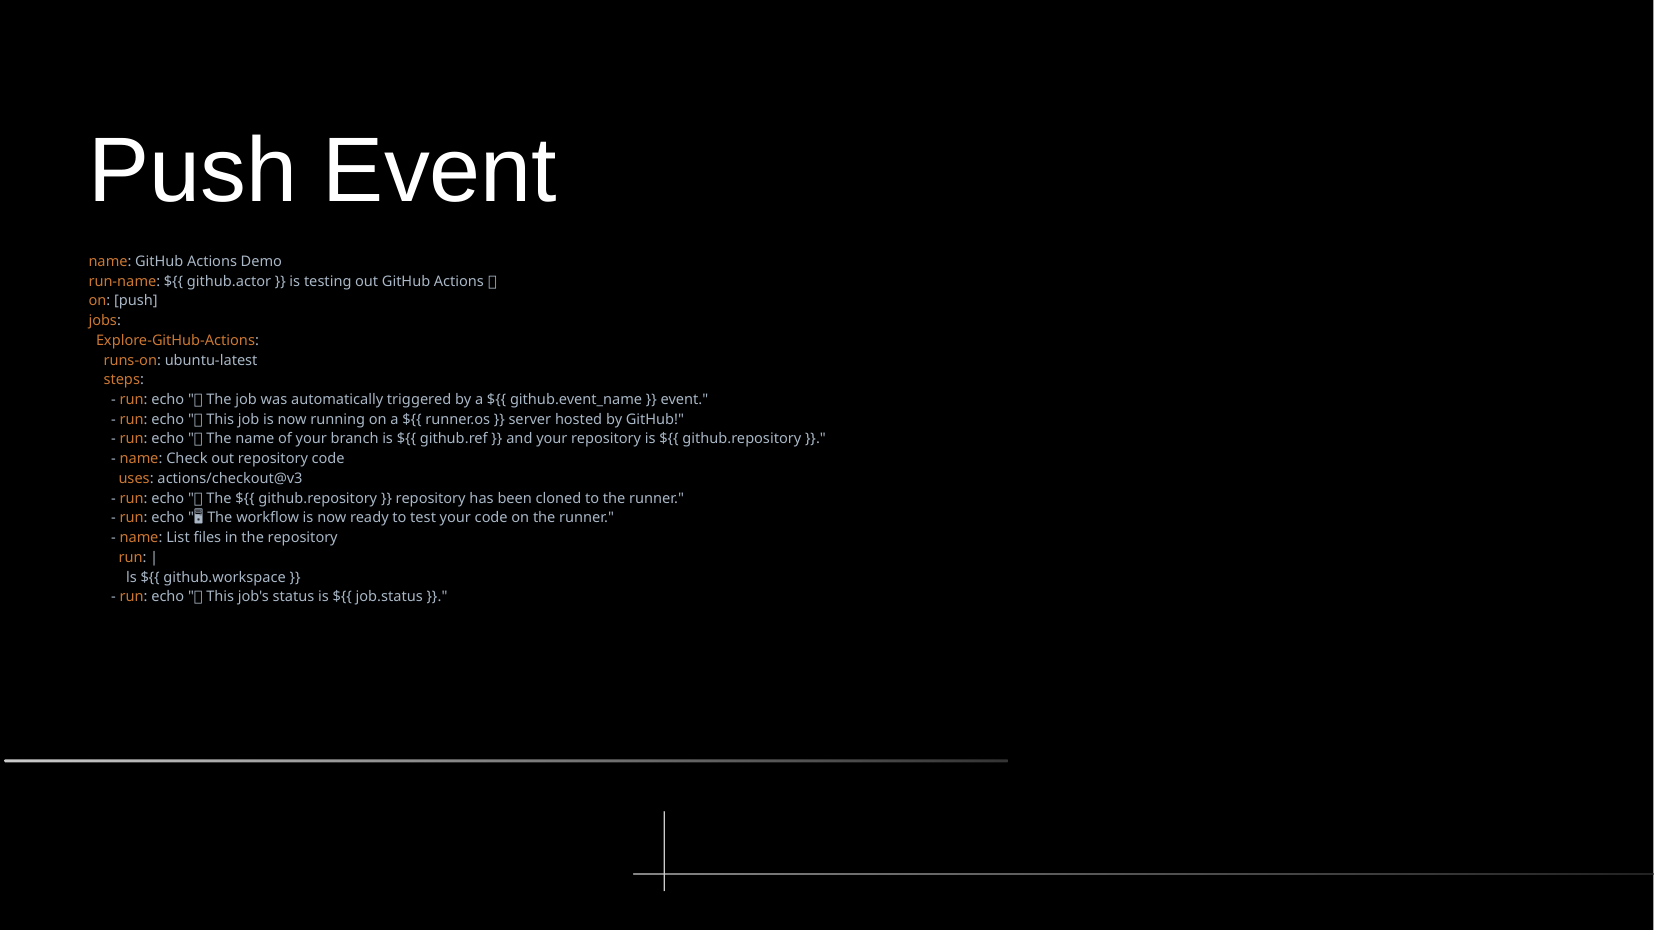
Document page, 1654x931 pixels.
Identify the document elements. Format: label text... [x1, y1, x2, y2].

title Push Event [88, 88, 1565, 250]
list name: GitHub Actions Demo run-name: ${{ github.actor }} is testing out GitHub Actions 🚀 on: [push] jobs: Explore-GitHub-Actions: runs-on: ubuntu-latest steps: - run: echo "🎉 The job was automatically triggered by a ${{ github.event_name }} event." - run: echo "🐧 This job is now running on a ${{ runner.os }} server hosted by GitHub!" - run: echo "🔎 The name of your branch is ${{ github.ref }} and your repository is ${{ github.repository }}." - name: Check out repository code uses: actions/checkout@v3 - run: echo "💡 The ${{ github.repository }} repository has been cloned to the runner." - run: echo "🖥️ The workflow is now ready to test your code on the runner." - name: List files in the repository run: | ls ${{ github.workspace }} - run: echo "🍏 This job's status is ${{ job.status }}." [88, 250, 1565, 709]
